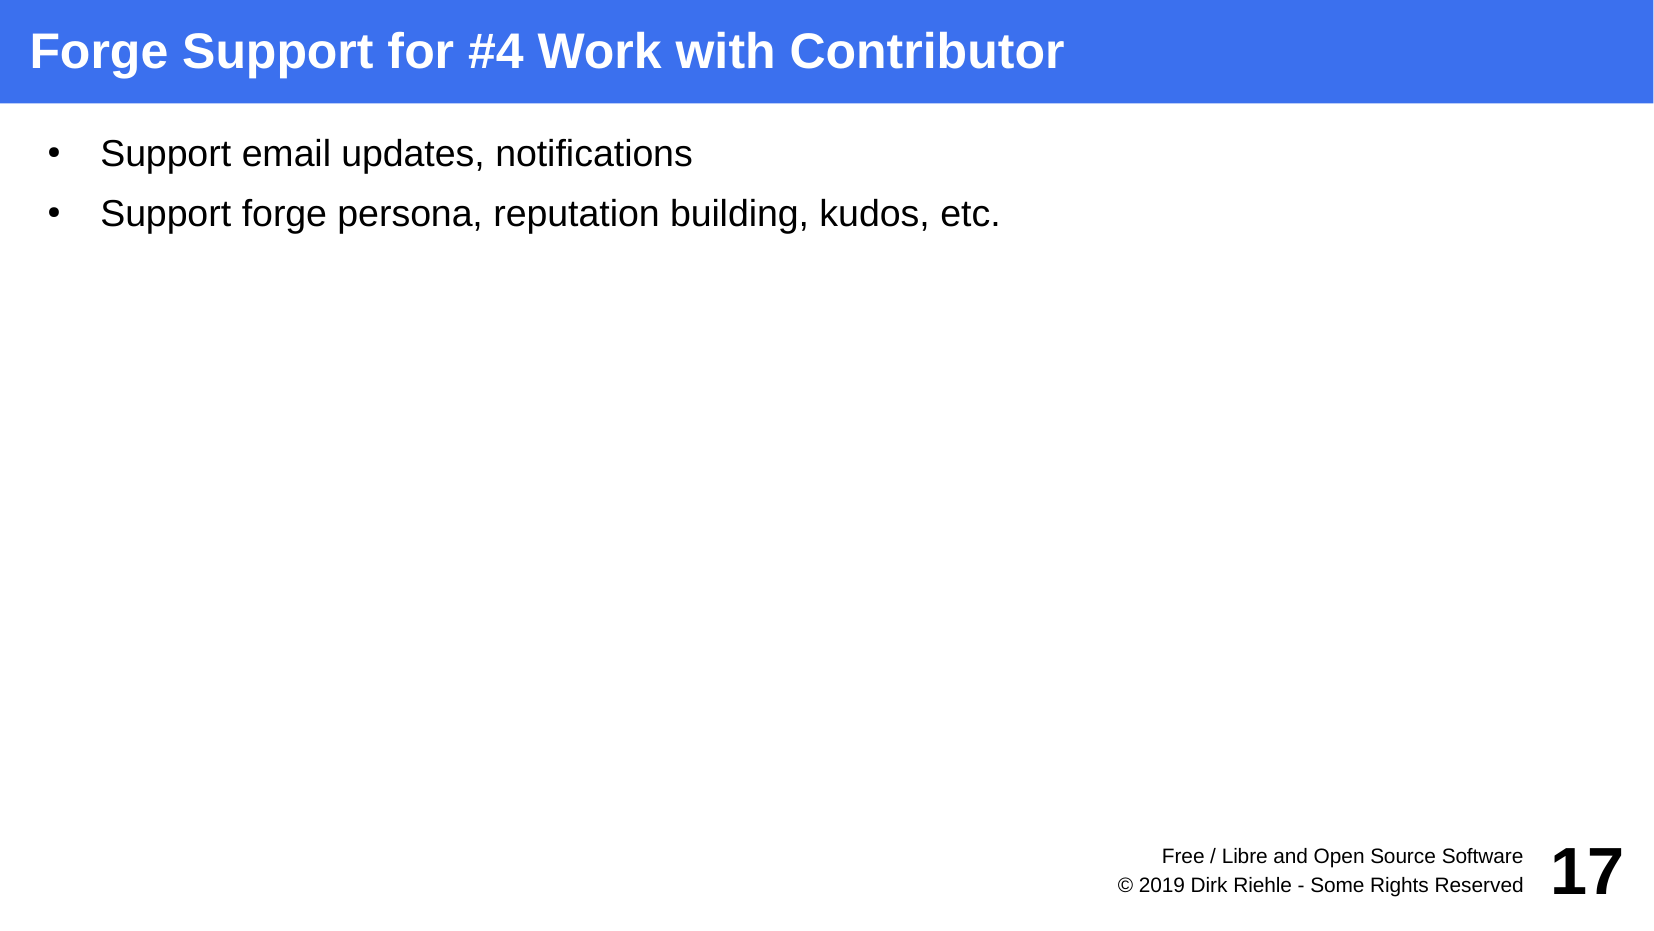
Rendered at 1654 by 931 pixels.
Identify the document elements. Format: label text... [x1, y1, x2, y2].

title Forge Support for #4 Work with Contributor [0, 0, 1654, 104]
list Support email updates, notifications Support forge persona, reputation building, kudos, etc. [29, 132, 1625, 813]
